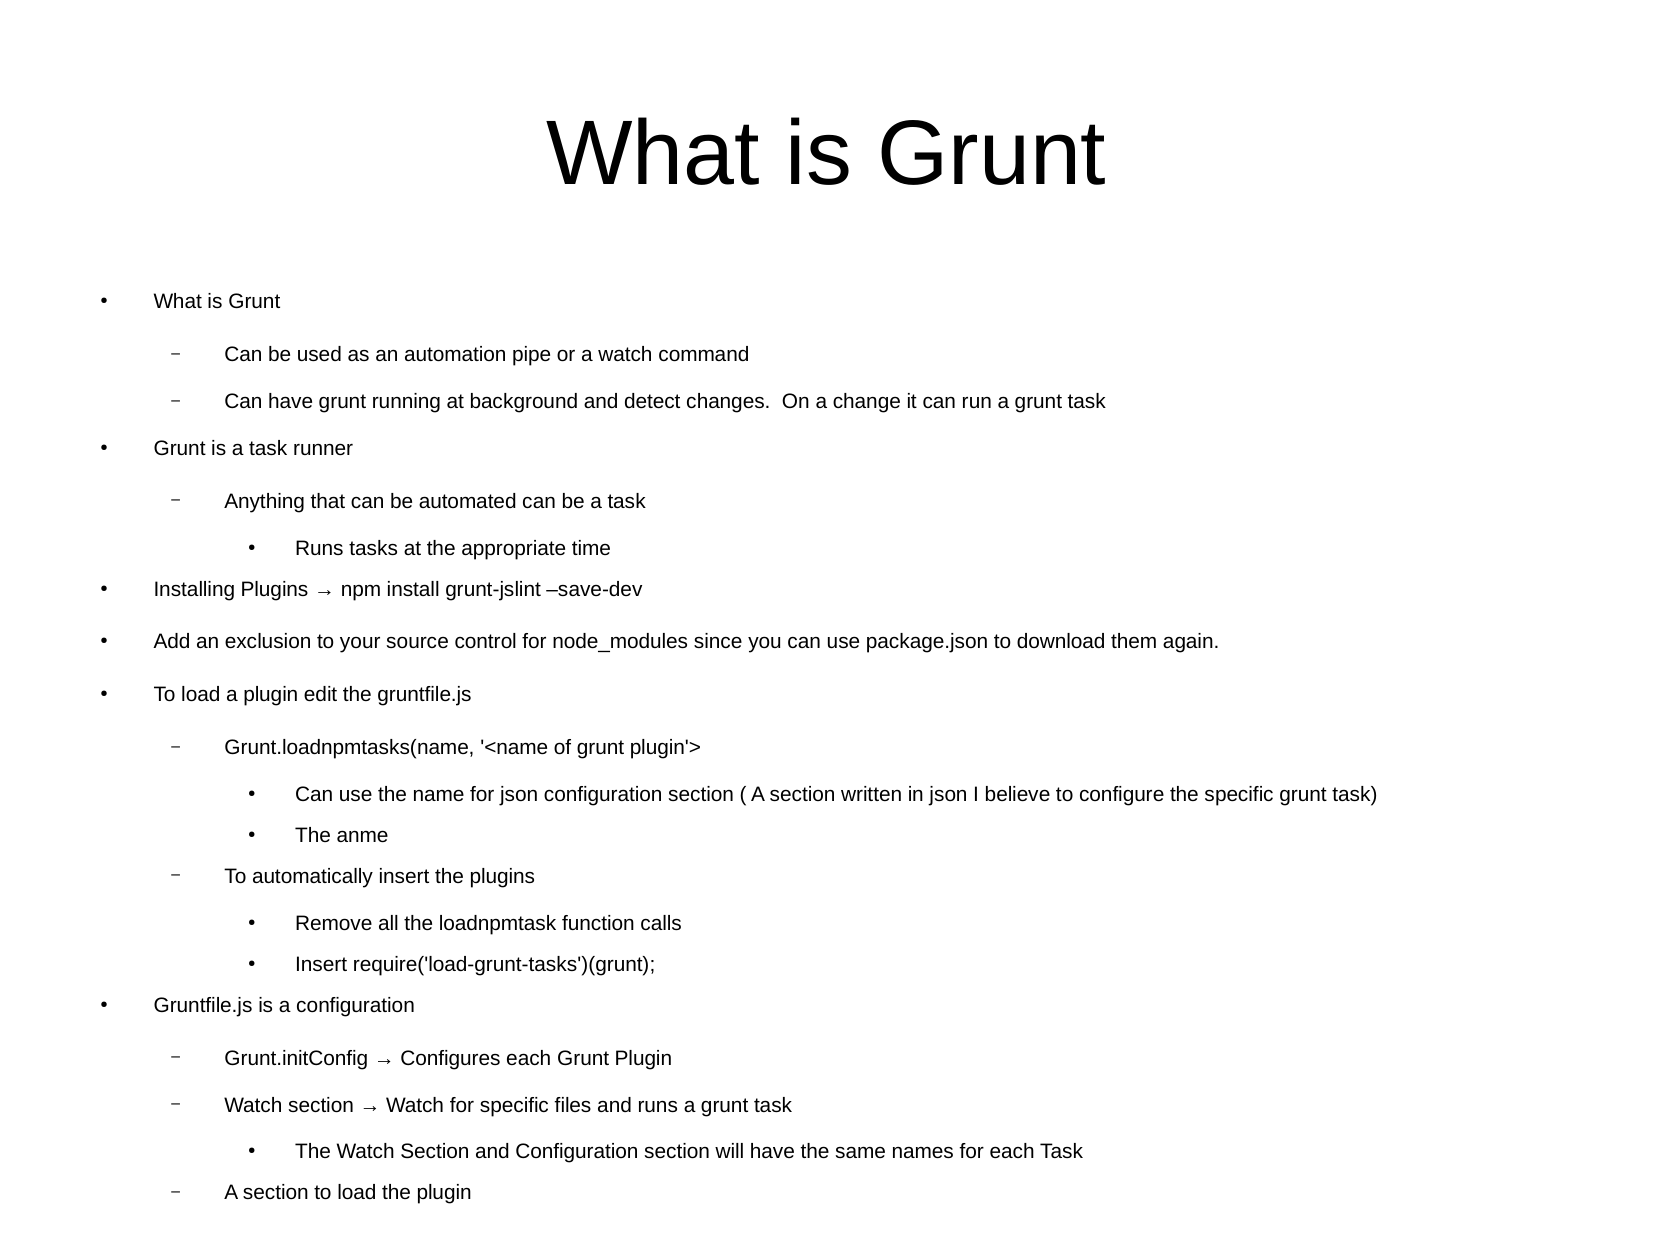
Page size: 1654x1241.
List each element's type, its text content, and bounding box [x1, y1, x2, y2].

list What is Grunt Can be used as an automation pipe or a watch command Can have grunt running at background and detect changes. On a change it can run a grunt task Grunt is a task runner Anything that can be automated can be a task Runs tasks at the appropriate time Installing Plugins → npm install grunt-jslint –save-dev Add an exclusion to your source control for node_modules since you can use package.json to download them again. To load a plugin edit the gruntfile.js Grunt.loadnpmtasks(name, '<name of grunt plugin'> Can use the name for json configuration section ( A section written in json I believe to configure the specific grunt task) The anme To automatically insert the plugins Remove all the loadnpmtask function calls Insert require('load-grunt-tasks')(grunt); Gruntfile.js is a configuration Grunt.initConfig → Configures each Grunt Plugin Watch section → Watch for specific files and runs a grunt task The Watch Section and Configuration section will have the same names for each Task A section to load the plugin [82, 290, 1571, 1216]
title What is Grunt [82, 49, 1571, 257]
